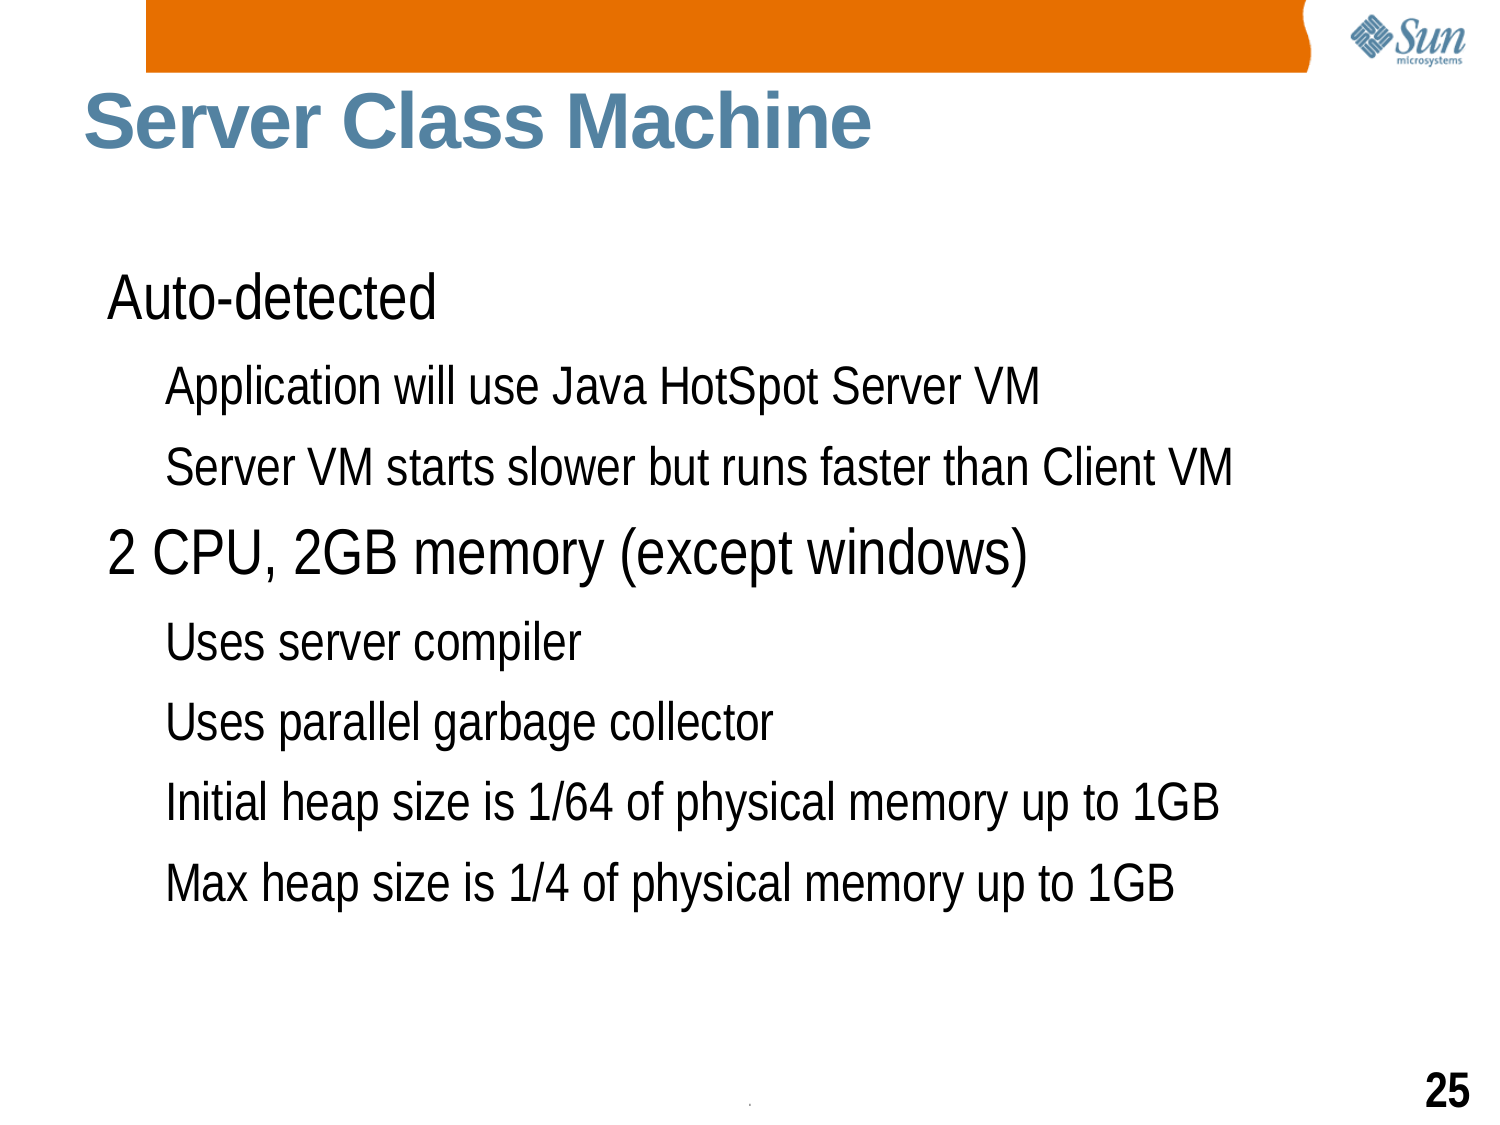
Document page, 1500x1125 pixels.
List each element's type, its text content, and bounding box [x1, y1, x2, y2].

list Auto-detected Application will use Java HotSpot Server VM Server VM starts slower but runs faster than Client VM 2 CPU, 2GB memory (except windows) Uses server compiler Uses parallel garbage collector Initial heap size is 1/64 of physical memory up to 1GB Max heap size is 1/4 of physical memory up to 1GB [88, 259, 1370, 1103]
picture [146, 0, 1500, 75]
title Server Class Machine [83, 84, 1446, 227]
